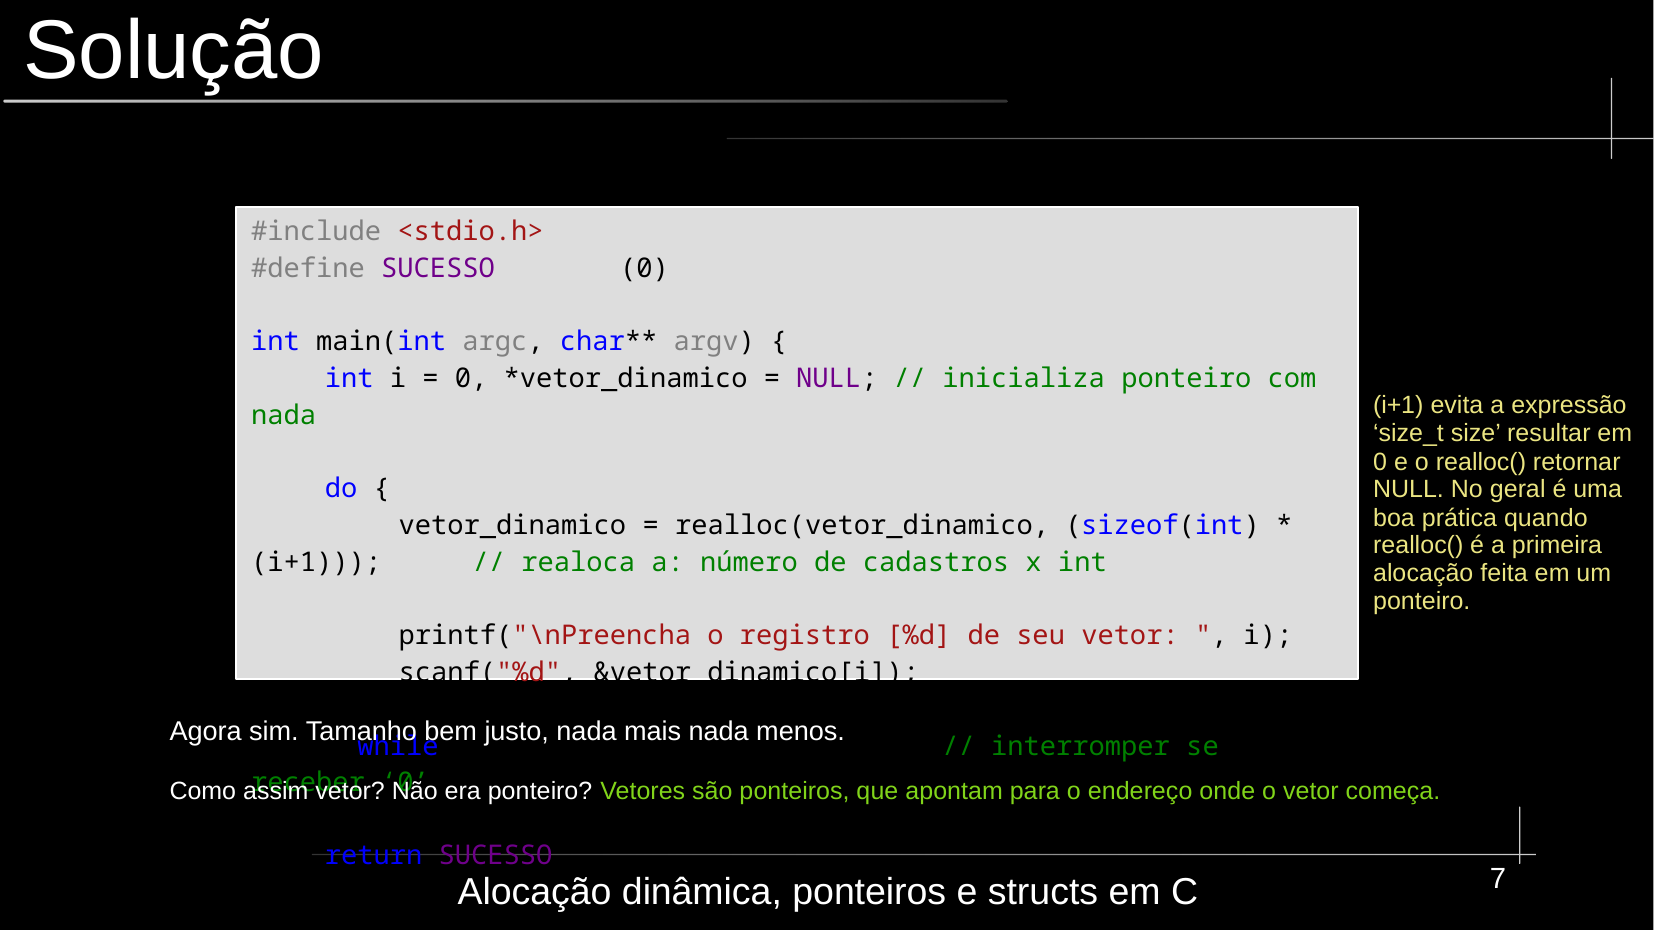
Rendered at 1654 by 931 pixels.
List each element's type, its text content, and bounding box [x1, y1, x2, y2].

text_box Alocação dinâmica, ponteiros e structs em C [442, 863, 1359, 931]
title Solução [23, 3, 1589, 97]
text_box (i+1) evita a expressão ‘size_t size’ resultar em 0 e o realloc() retornar NULL. No geral é uma boa prática quando realloc() é a primeira alocação feita em um ponteiro. [1358, 383, 1654, 623]
text_box Agora sim. Tamanho bem justo, nada mais nada menos. Como assim vetor? Não era ponteiro? Vetores são ponteiros, que apontam para o endereço onde o vetor começa. [154, 708, 1514, 812]
text_box #include <stdio.h> #define SUCESSO (0) int main(int argc, char** argv) { int i = 0, *vetor_dinamico = NULL; // inicializa ponteiro com nada do { vetor_dinamico = realloc(vetor_dinamico, (sizeof(int) * (i+1))); // realoca a: número de cadastros x int printf("\nPreencha o registro [%d] de seu vetor: ", i); scanf("%d", &vetor_dinamico[i]); i++; } while (vetor_dinamico[i - 1] != 0); // interromper se receber ‘0’ return SUCESSO; } [236, 204, 1359, 680]
